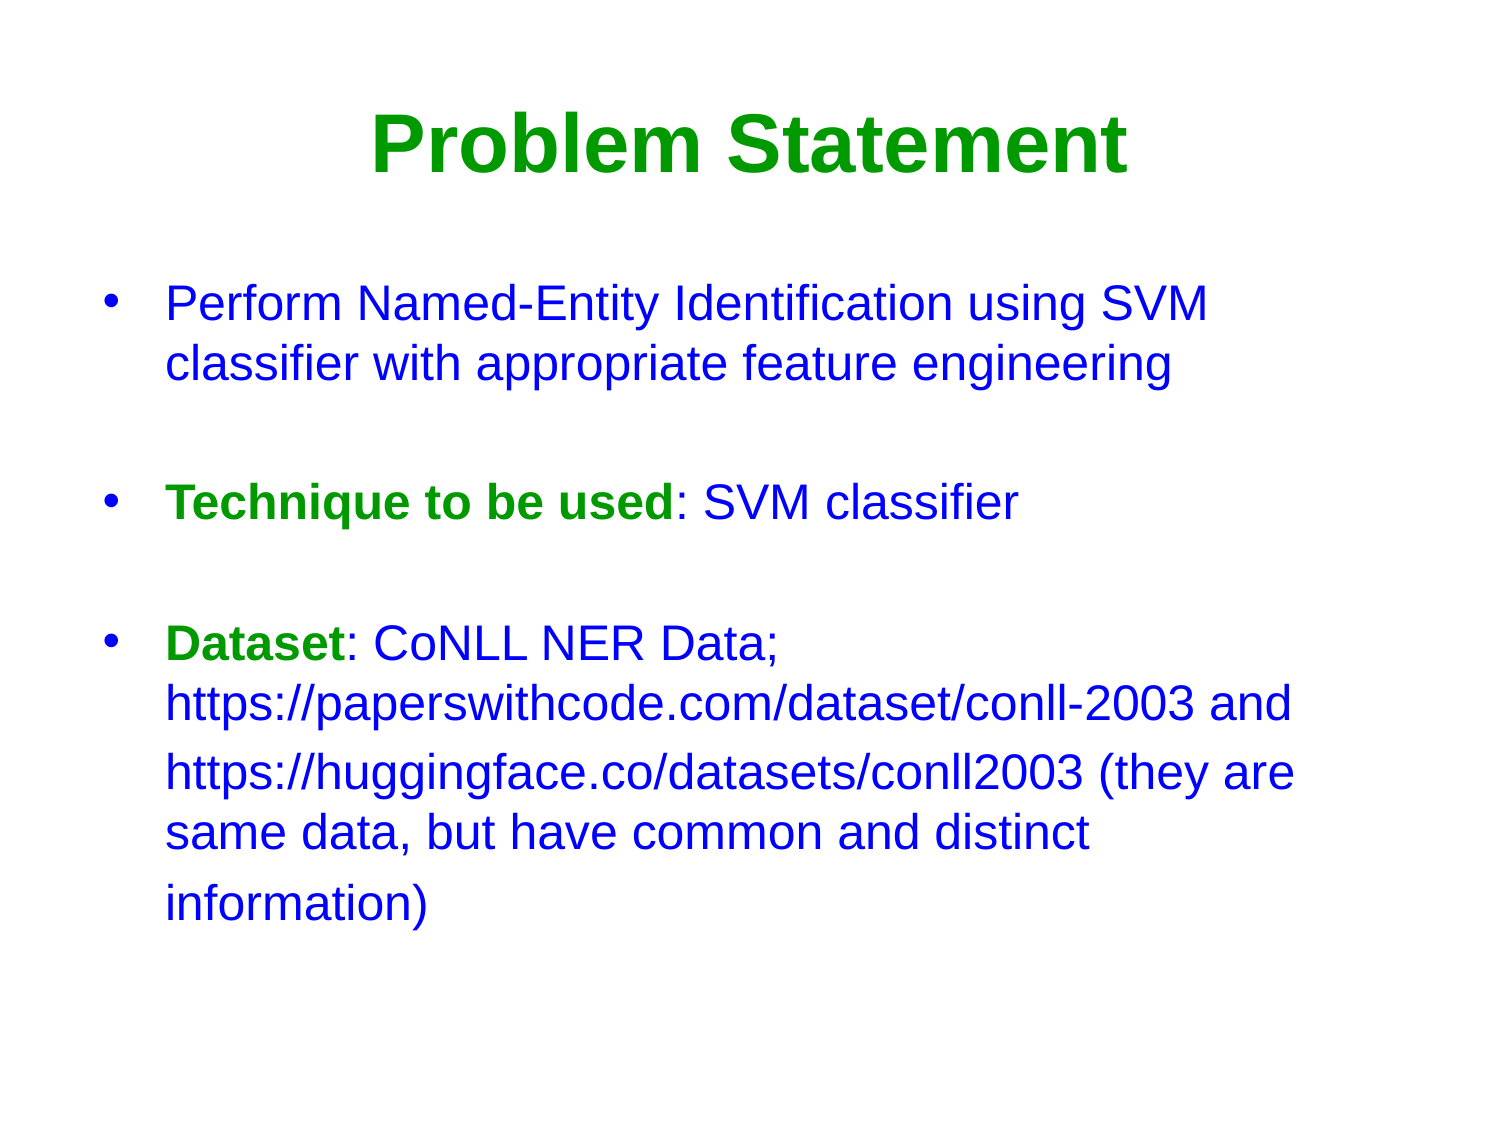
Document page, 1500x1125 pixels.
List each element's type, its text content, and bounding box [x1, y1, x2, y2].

title Problem Statement [75, 45, 1425, 233]
list Perform Named-Entity Identification using SVM classifier with appropriate feature engineering Technique to be used: SVM classifier Dataset: CoNLL NER Data; https://paperswithcode.com/dataset/conll-2003 and https://huggingface.co/datasets/conll2003 (they are same data, but have common and distinct information) [75, 262, 1425, 1005]
